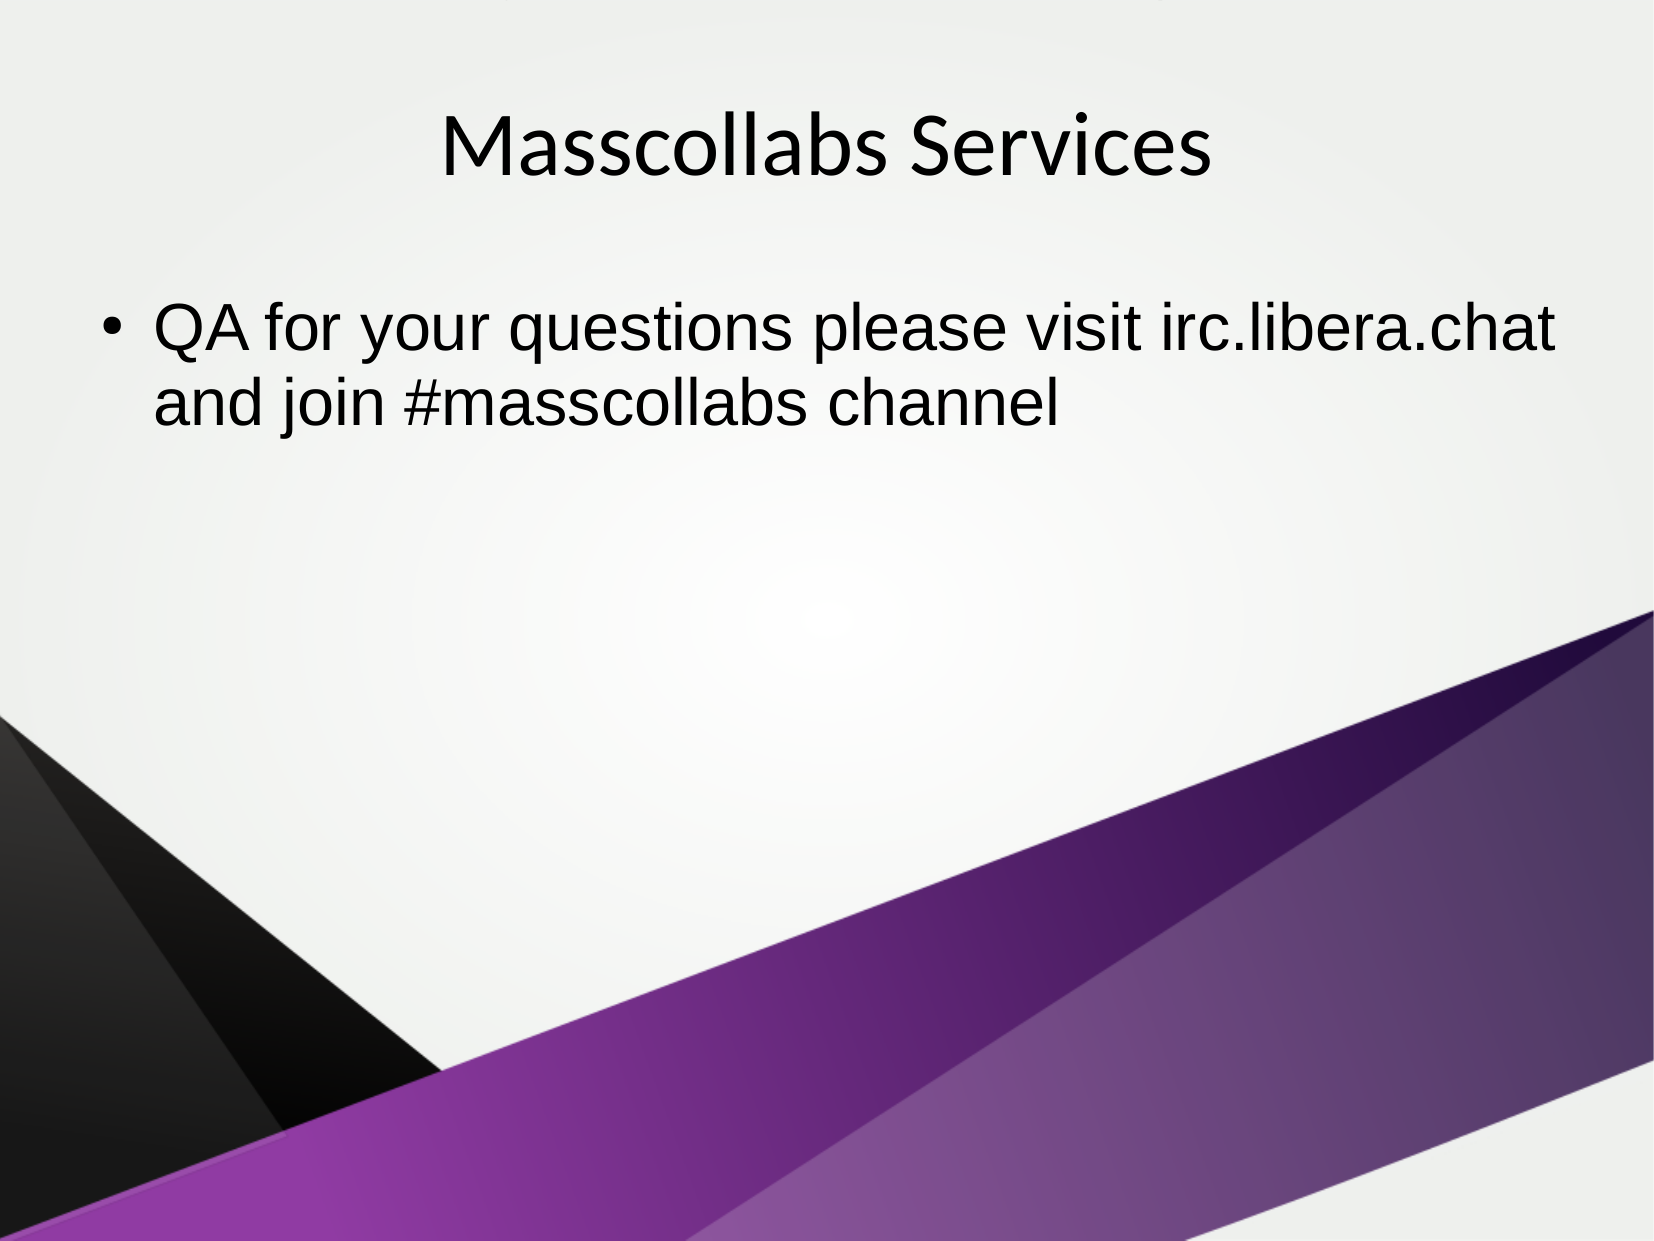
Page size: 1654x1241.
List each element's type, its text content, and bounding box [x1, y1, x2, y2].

list QA for your questions please visit irc.libera.chat and join #masscollabs channel [82, 290, 1571, 1010]
title Masscollabs Services [82, 49, 1571, 257]
picture [0, 0, 1654, 1241]
